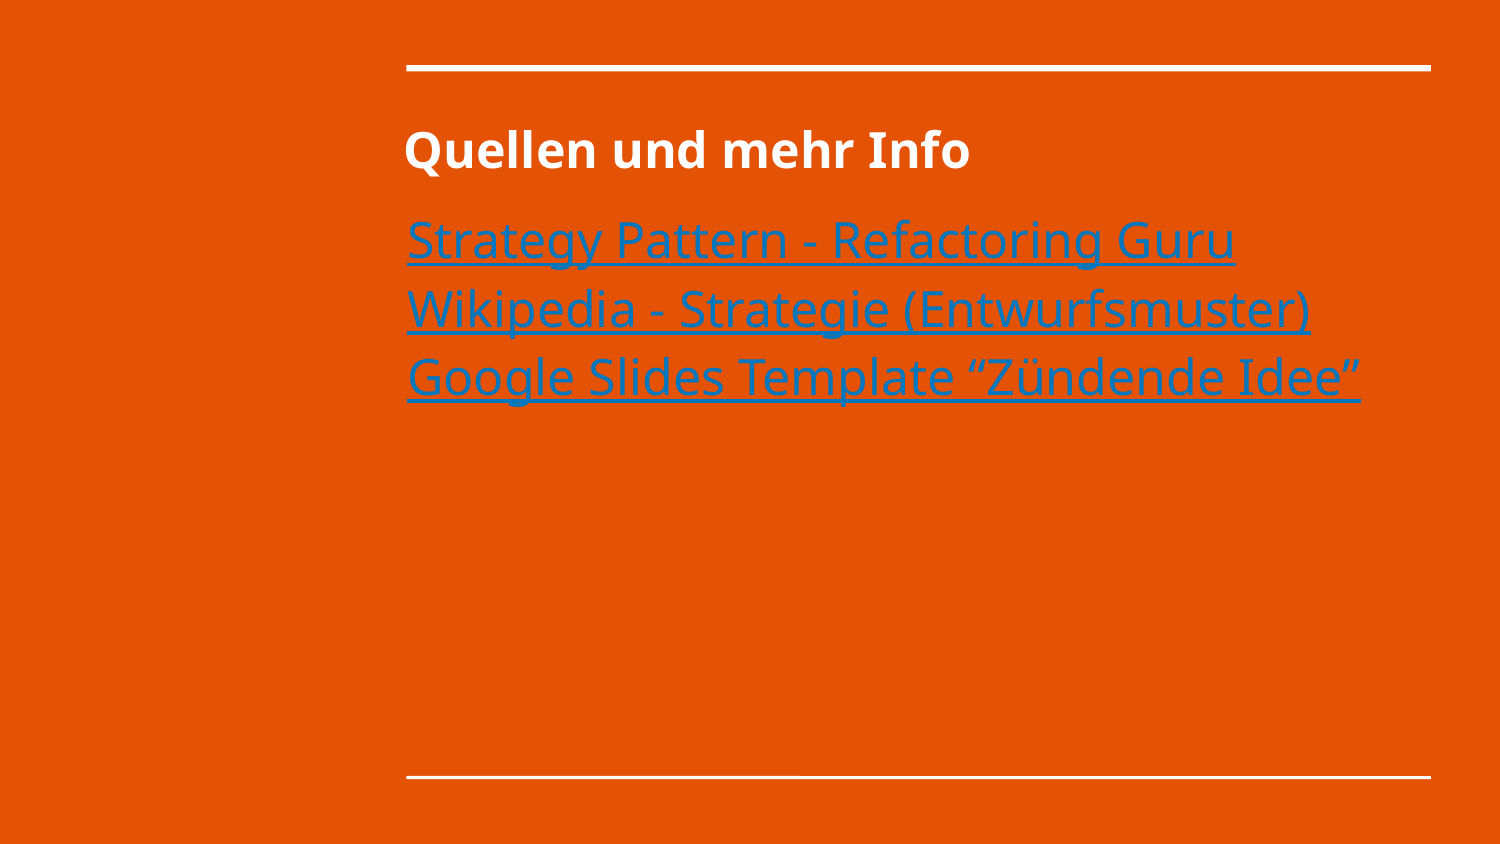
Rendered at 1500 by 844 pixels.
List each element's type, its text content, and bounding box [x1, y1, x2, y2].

title Quellen und mehr Info [389, 103, 1428, 194]
subtitle Strategy Pattern - Refactoring Guru Wikipedia - Strategie (Entwurfsmuster) Google Slides Template “Zündende Idee” [392, 193, 1431, 735]
